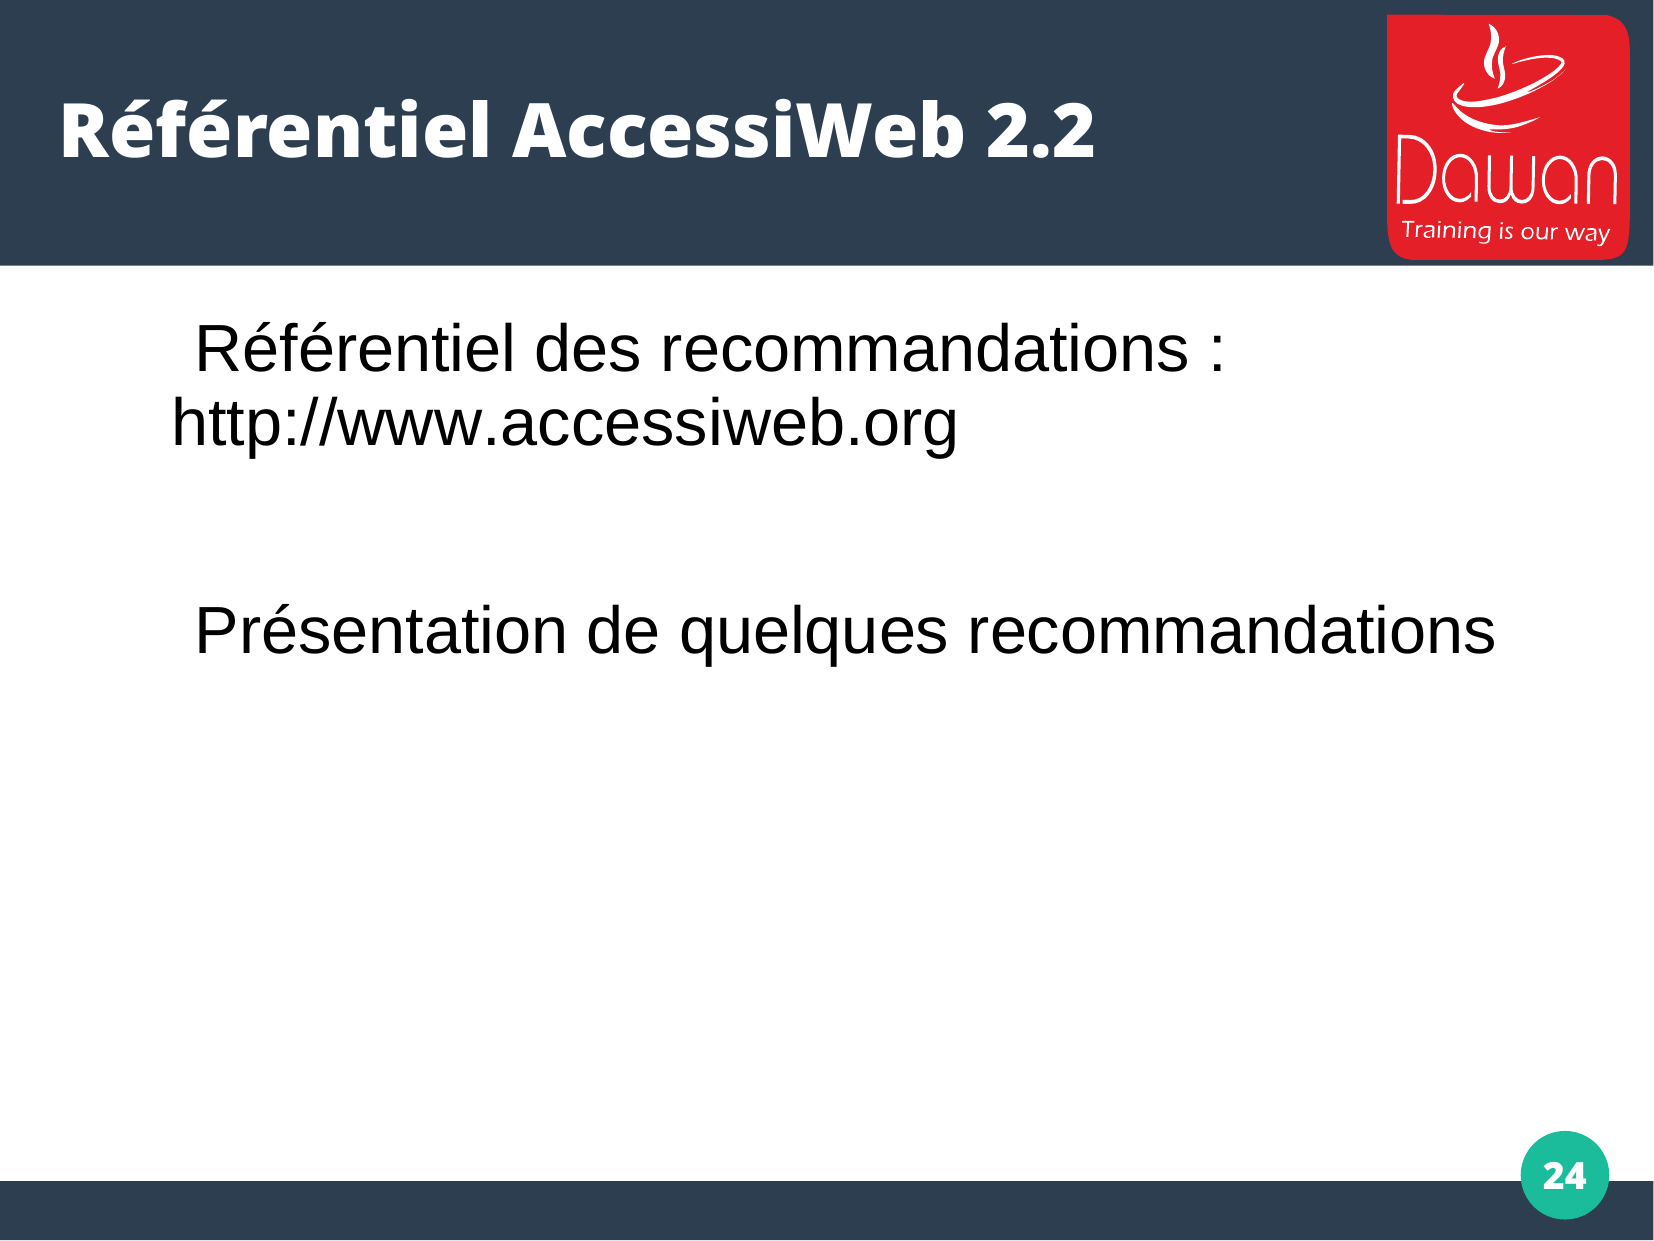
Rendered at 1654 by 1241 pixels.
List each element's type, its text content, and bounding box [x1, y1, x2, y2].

title Référentiel AccessiWeb 2.2 [59, 49, 1387, 207]
picture [1387, 14, 1630, 260]
text_box Référentiel des recommandations : http://www.accessiweb.org Présentation de quelques recommandations [59, 307, 1594, 1031]
